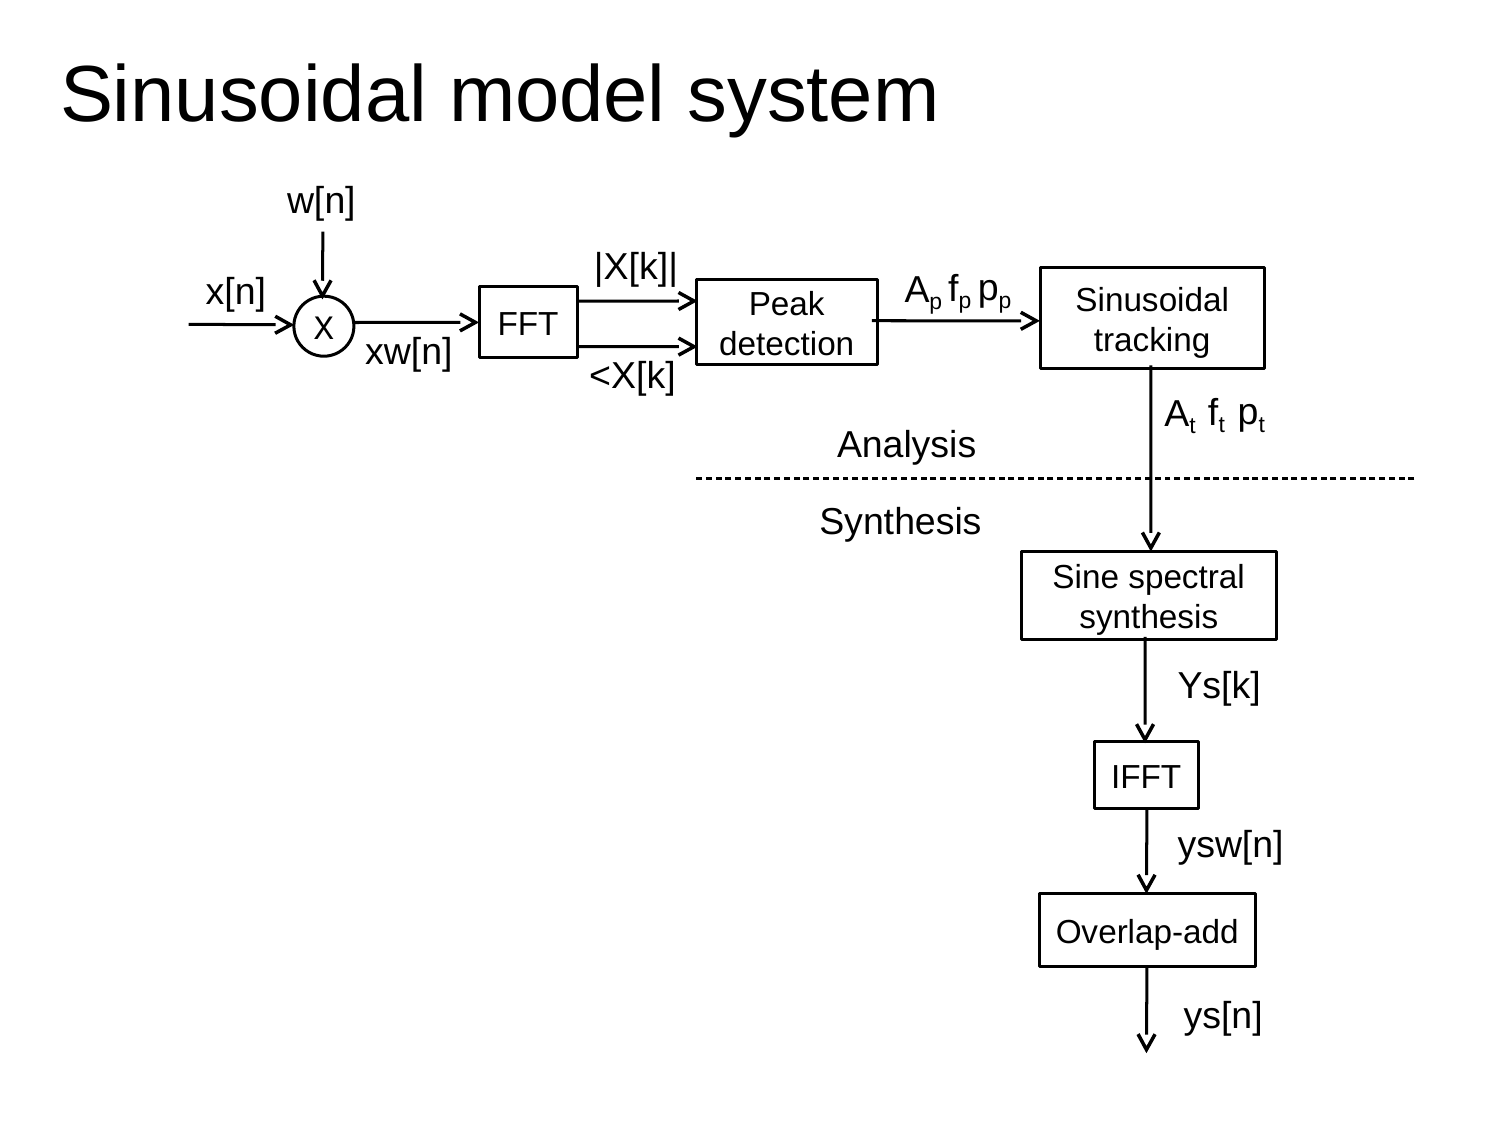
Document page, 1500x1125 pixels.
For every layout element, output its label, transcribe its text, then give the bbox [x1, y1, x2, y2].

text_box <X[k] [574, 346, 691, 404]
text_box Sine spectral synthesis [1021, 551, 1277, 640]
text_box FFT [479, 286, 578, 358]
text_box IFFT [1094, 741, 1199, 809]
text_box ysw[n] [1162, 816, 1299, 874]
text_box fp [933, 260, 987, 322]
text_box |X[k]| [579, 238, 693, 295]
text_box Sinusoidal tracking [1040, 267, 1265, 369]
text_box X [293, 296, 354, 357]
text_box w[n] [272, 172, 371, 230]
text_box At [1149, 384, 1193, 446]
title Sinusoidal model system [60, 0, 1410, 188]
text_box ft [1193, 384, 1240, 446]
text_box x[n] [190, 262, 281, 320]
text_box Ys[k] [1162, 657, 1276, 715]
text_box Synthesis [804, 493, 997, 550]
text_box Analysis [822, 416, 992, 474]
text_box xw[n] [350, 323, 468, 381]
text_box Peak detection [696, 279, 878, 365]
text_box Overlap-add [1039, 893, 1256, 967]
text_box ys[n] [1168, 987, 1278, 1045]
text_box Ap [889, 260, 933, 322]
text_box pp [963, 259, 1027, 321]
text_box pt [1223, 383, 1280, 445]
